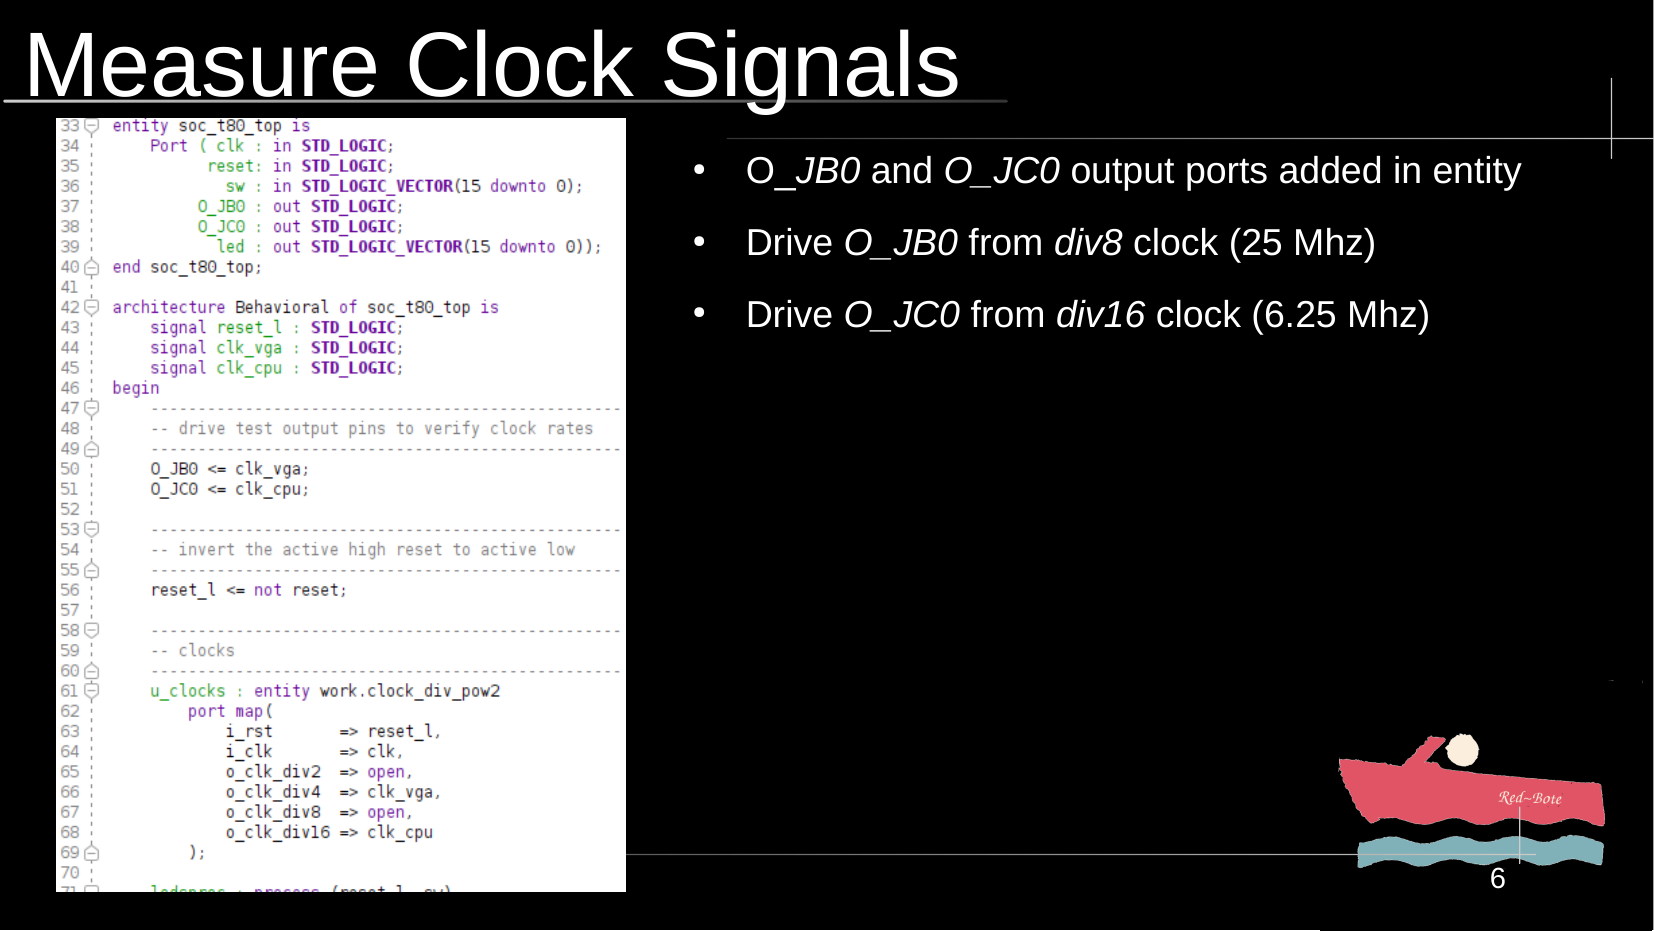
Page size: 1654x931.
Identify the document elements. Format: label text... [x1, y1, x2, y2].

picture [56, 118, 626, 892]
title Measure Clock Signals [23, 11, 1589, 119]
list O_JB0 and O_JC0 output ports added in entity Drive O_JB0 from div8 clock (25 Mhz) Drive O_JC0 from div16 clock (6.25 Mhz) [675, 150, 1576, 638]
picture [1320, 680, 1652, 931]
